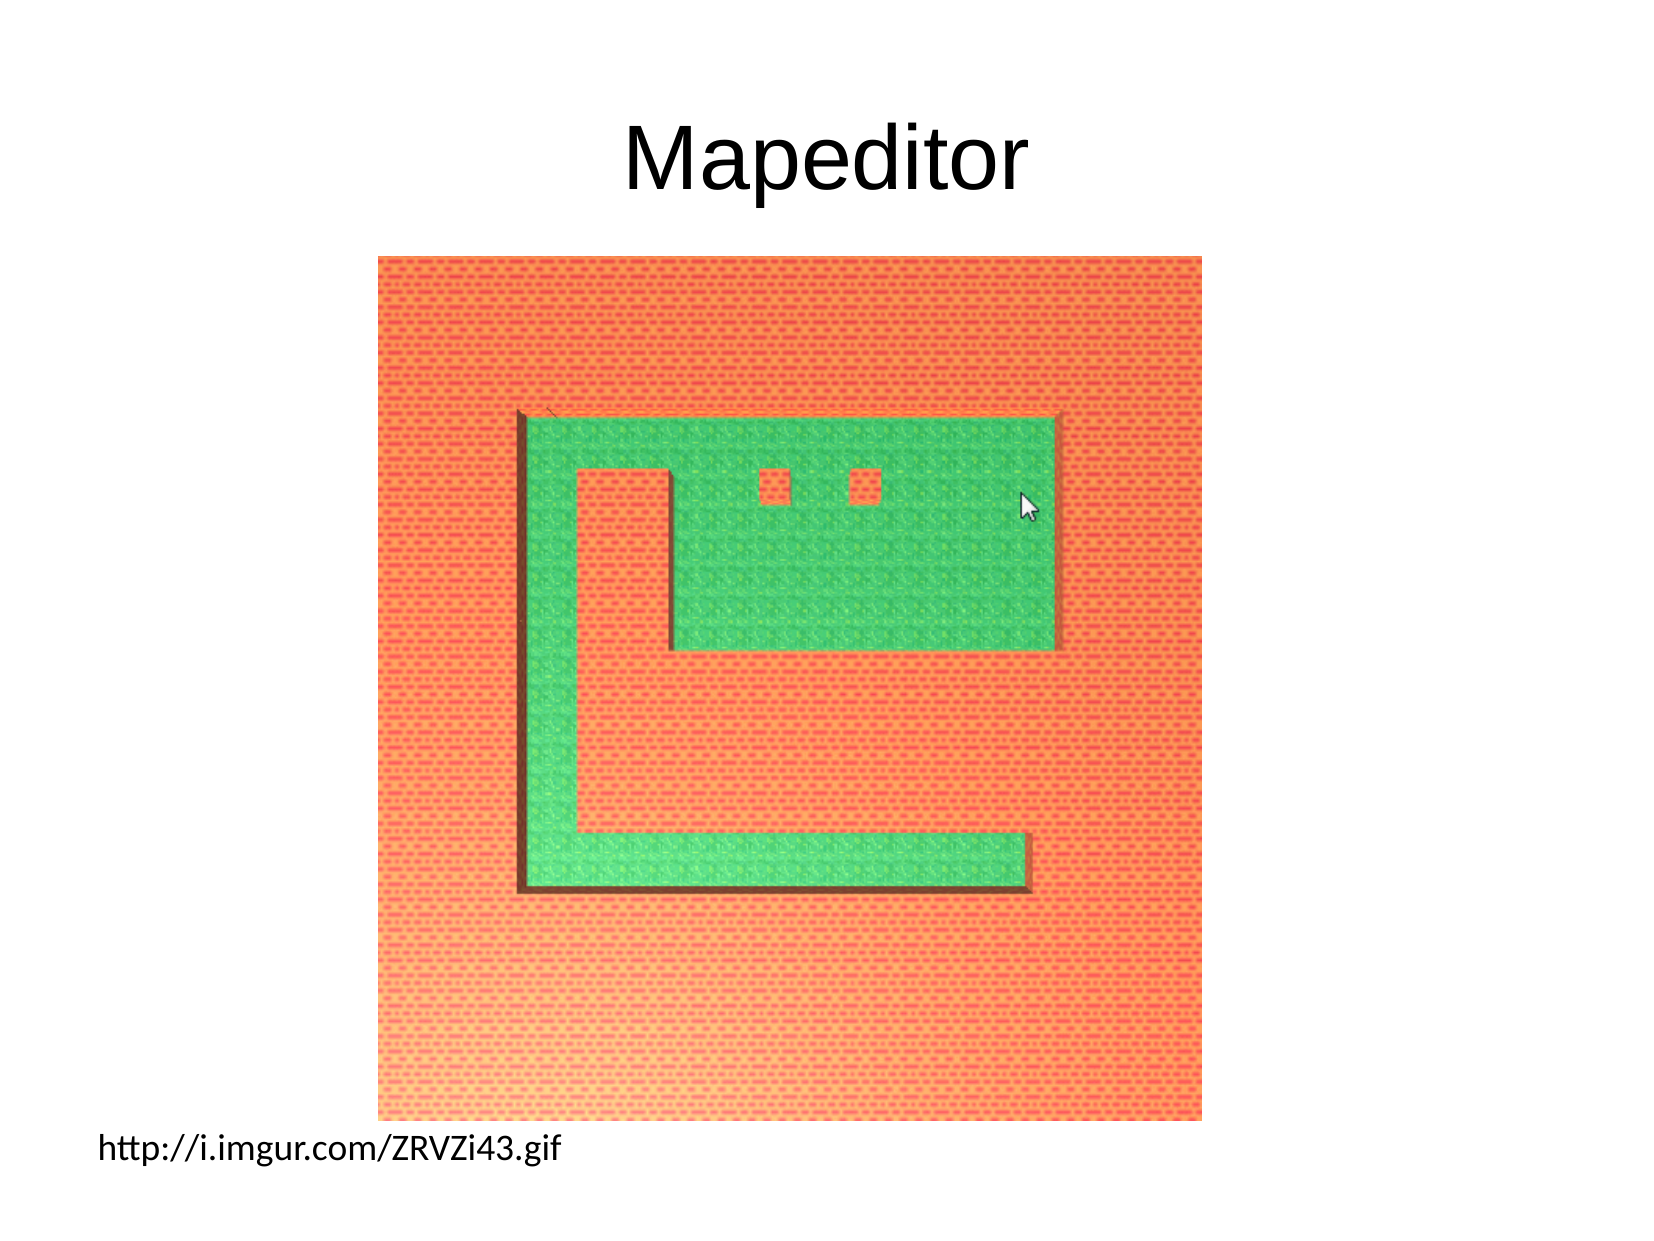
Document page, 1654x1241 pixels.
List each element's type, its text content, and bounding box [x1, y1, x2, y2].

title Mapeditor [82, 49, 1571, 257]
text_box http://i.imgur.com/ZRVZi43.gif [83, 1115, 577, 1175]
picture [378, 921, 1202, 1121]
list [125, 200, 1615, 921]
